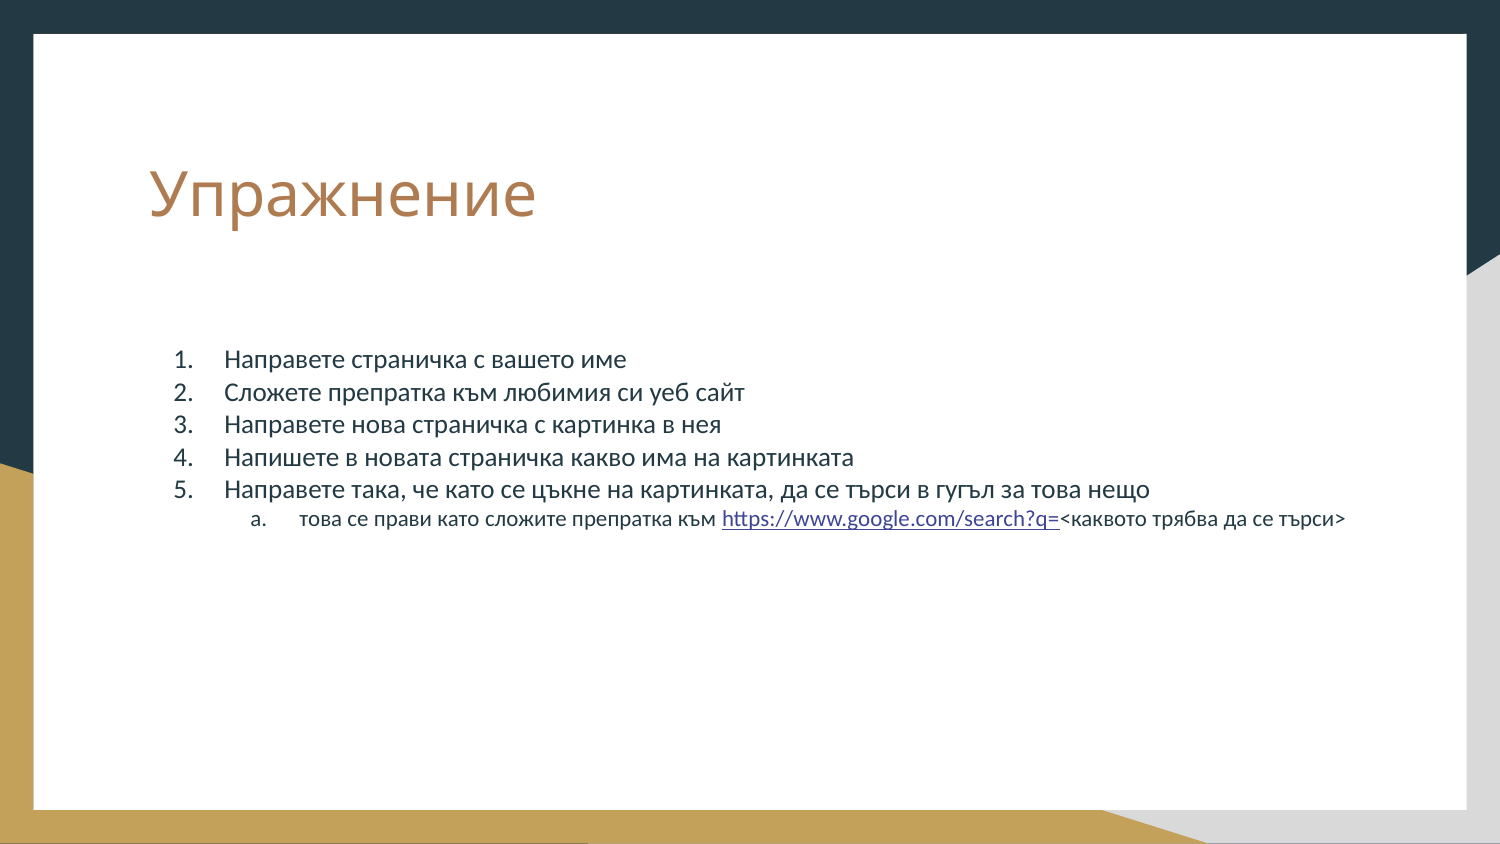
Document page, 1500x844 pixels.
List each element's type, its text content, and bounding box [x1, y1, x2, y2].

list Направете страничка с вашето име Сложете препратка към любимия си уеб сайт Направете нова страничка с картинка в нея Напишете в новата страничка какво има на картинката Направете така, че като се цъкне на картинката, да се търси в гугъл за това нещо това се прави като сложите препратка към https://www.google.com/search?q=<каквото трябва да се търси> [134, 326, 1366, 729]
title Упражнение [134, 138, 1366, 296]
